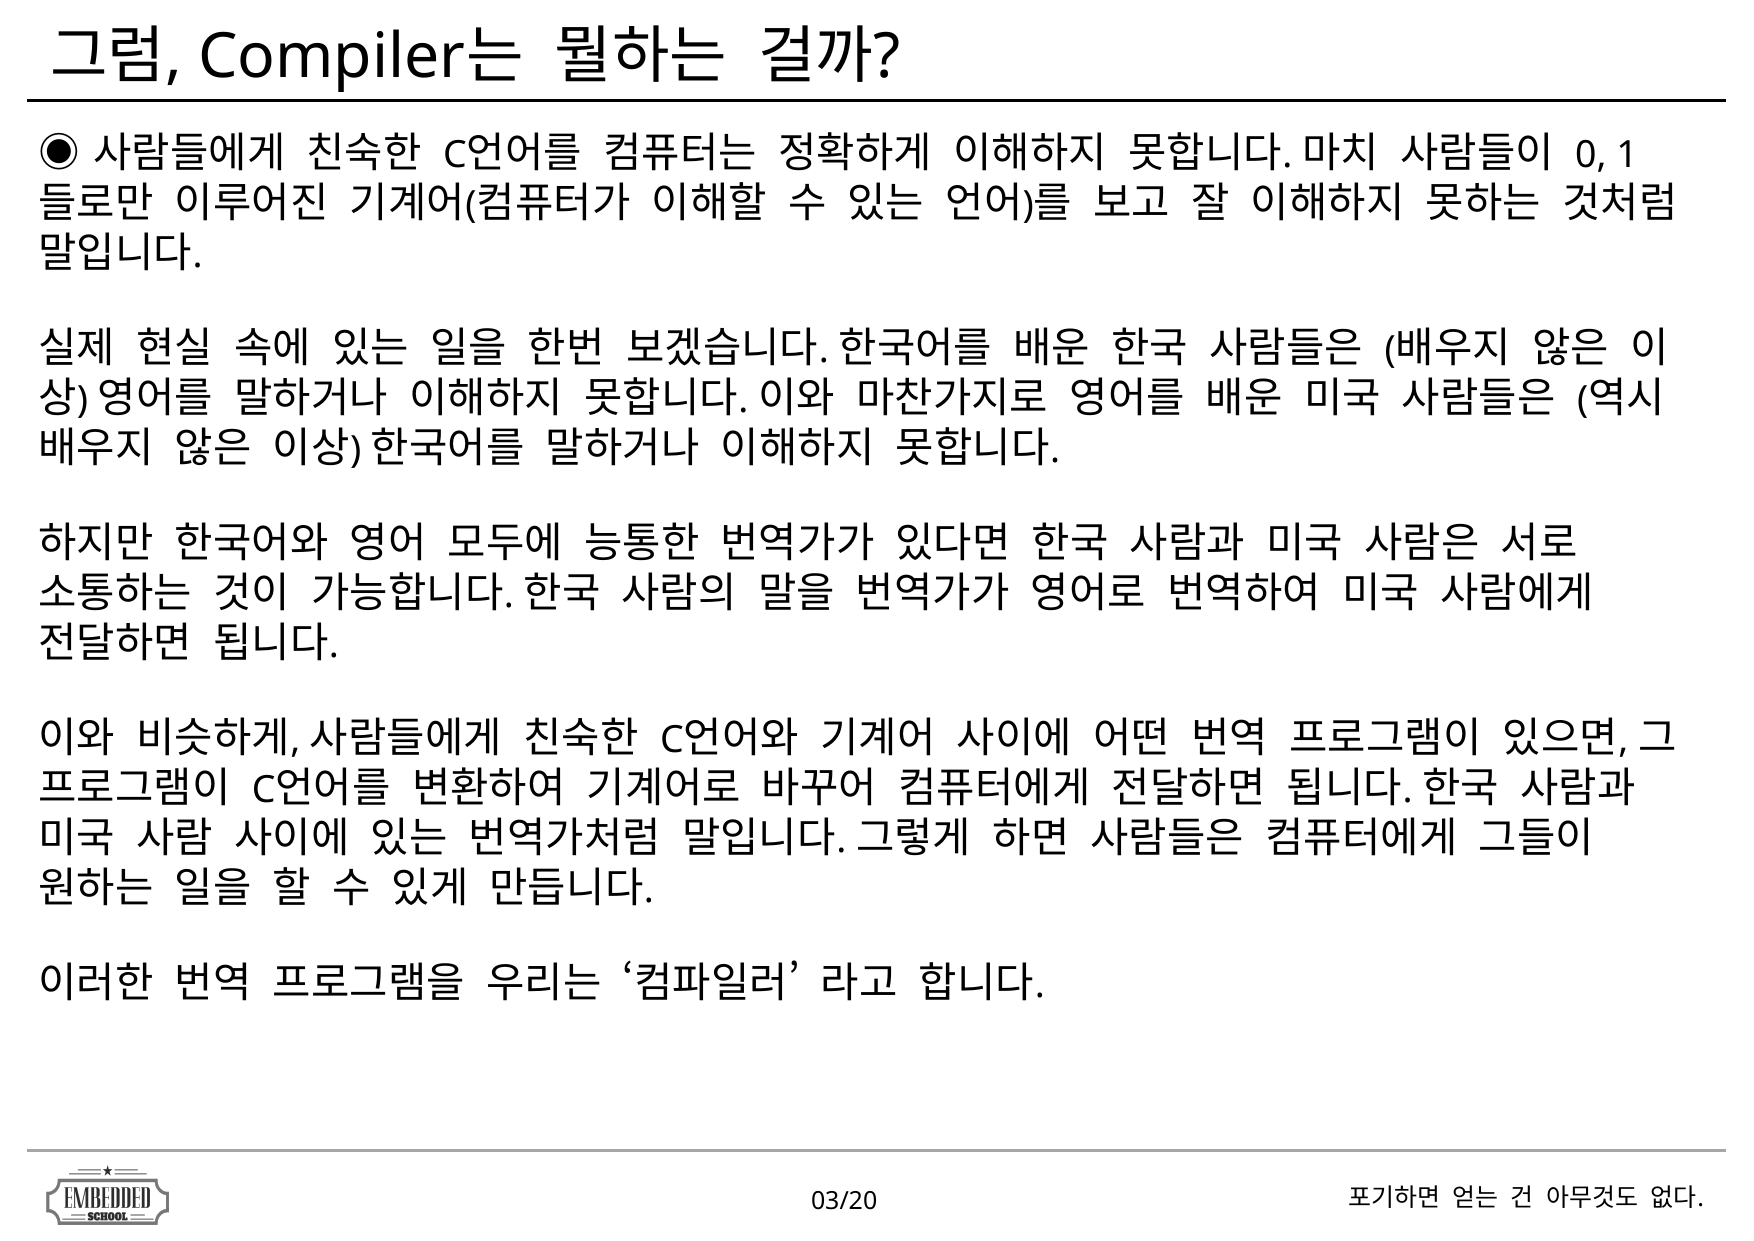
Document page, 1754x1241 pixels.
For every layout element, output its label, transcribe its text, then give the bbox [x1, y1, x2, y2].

picture [27, 1164, 188, 1231]
text_box 03/20 [765, 1177, 923, 1223]
text_box ◉ 사람들에게 친숙한 C언어를 컴퓨터는 정확하게 이해하지 못합니다. 마치 사람들이 0, 1들로만 이루어진 기계어(컴퓨터가 이해할 수 있는 언어)를 보고 잘 이해하지 못하는 것처럼 말입니다. 실제 현실 속에 있는 일을 한번 보겠습니다. 한국어를 배운 한국 사람들은 (배우지 않은 이상) 영어를 말하거나 이해하지 못합니다. 이와 마찬가지로 영어를 배운 미국 사람들은 (역시 배우지 않은 이상) 한국어를 말하거나 이해하지 못합니다. 하지만 한국어와 영어 모두에 능통한 번역가가 있다면 한국 사람과 미국 사람은 서로 소통하는 것이 가능합니다. 한국 사람의 말을 번역가가 영어로 번역하여 미국 사람에게 전달하면 됩니다. 이와 비슷하게, 사람들에게 친숙한 C언어와 기계어 사이에 어떤 번역 프로그램이 있으면, 그 프로그램이 C언어를 변환하여 기계어로 바꾸어 컴퓨터에게 전달하면 됩니다. 한국 사람과 미국 사람 사이에 있는 번역가처럼 말입니다. 그렇게 하면 사람들은 컴퓨터에게 그들이 원하는 일을 할 수 있게 만듭니다. 이러한 번역 프로그램을 우리는 ‘컴파일러’ 라고 합니다. [23, 118, 1725, 1014]
text_box 그럼, Compiler는 뭘하는 걸까? [35, 7, 1725, 98]
